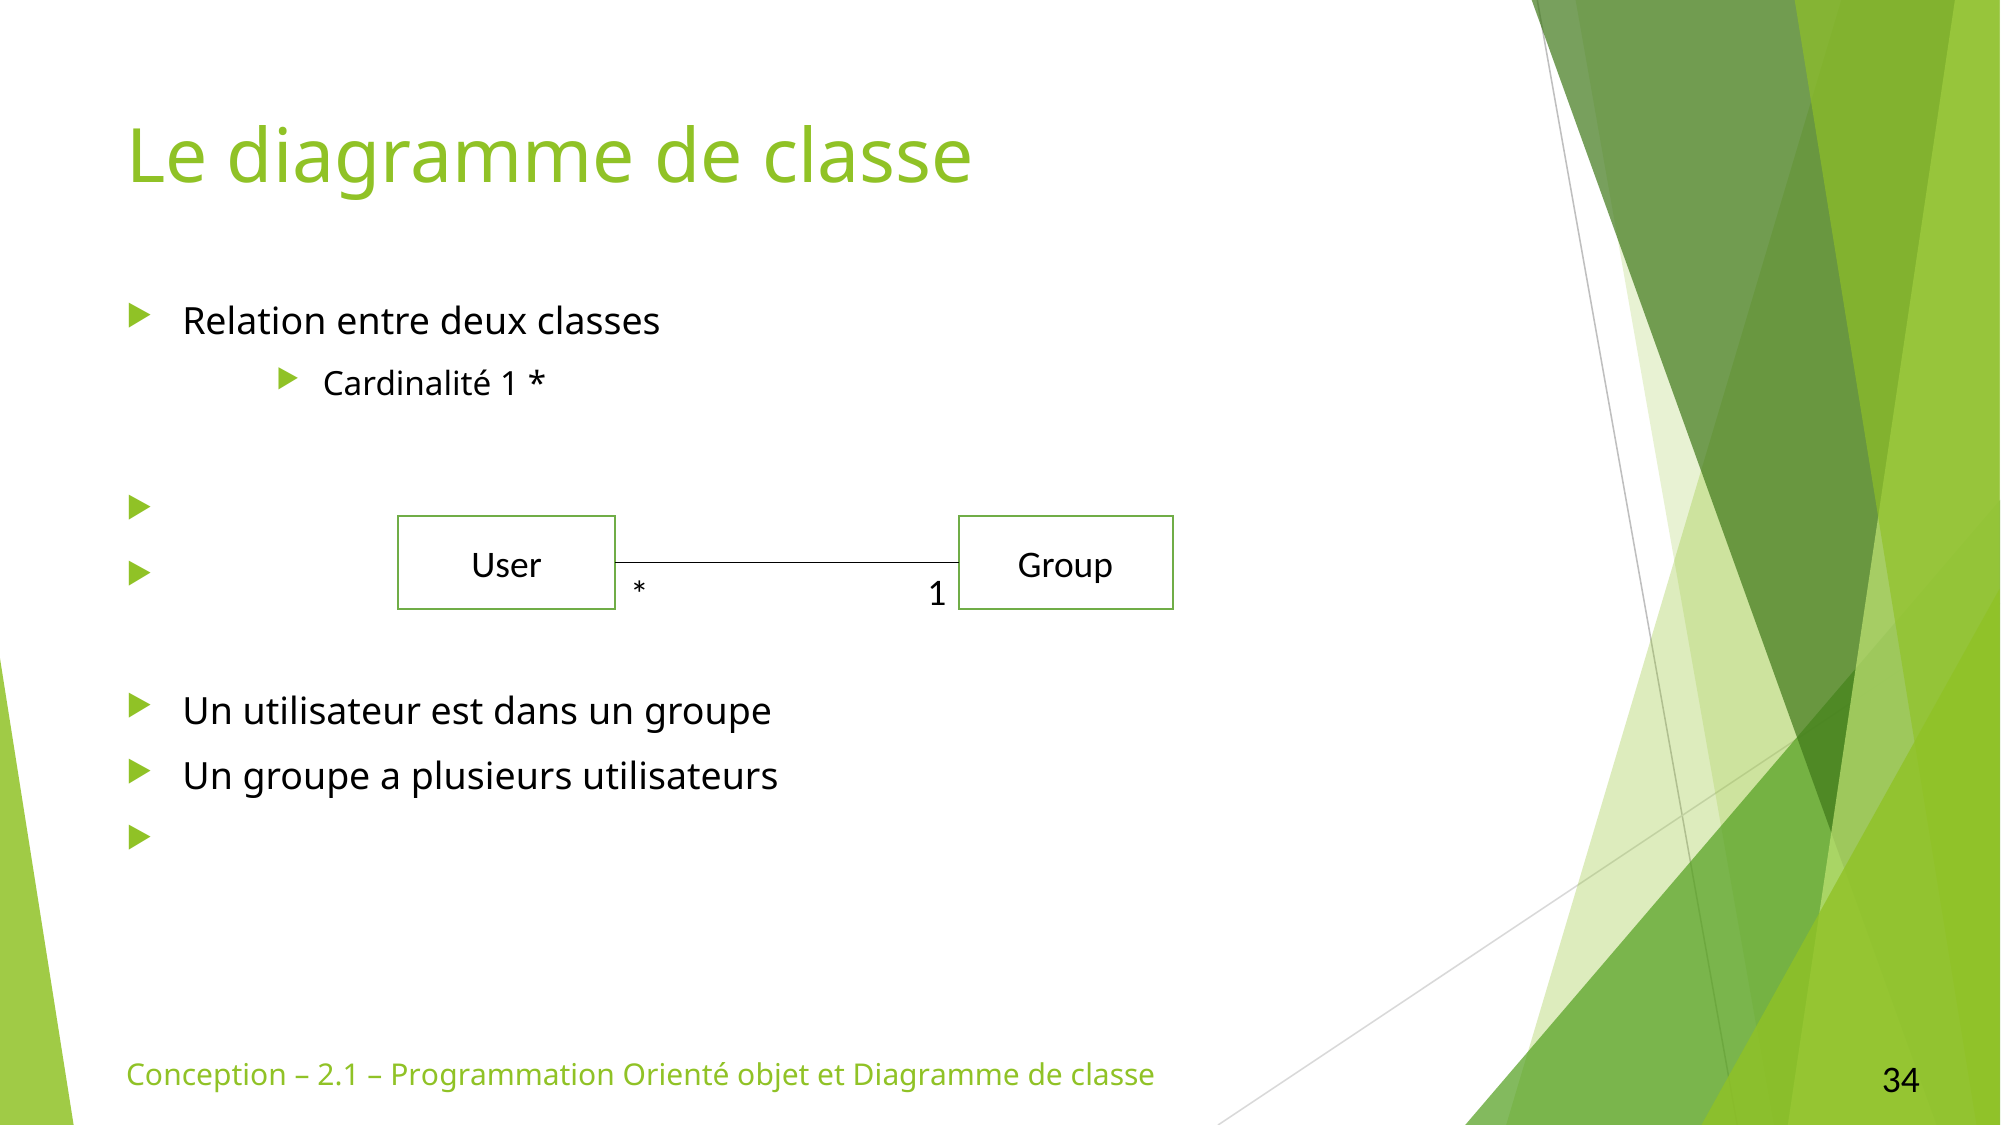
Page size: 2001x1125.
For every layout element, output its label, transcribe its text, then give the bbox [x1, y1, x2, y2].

text_box * [615, 562, 695, 624]
text_box User [398, 516, 615, 609]
text_box Group [959, 516, 1173, 609]
text_box [1866, 1047, 1979, 1108]
text_box Conception – 2.1 – Programmation Orienté objet et Diagramme de classe [111, 1047, 1210, 1109]
list Relation entre deux classes Cardinalité 1 * Un utilisateur est dans un groupe Un groupe a plusieurs utilisateurs [111, 289, 1522, 992]
text_box 1 [912, 560, 992, 622]
title Le diagramme de classe [111, 99, 1522, 289]
